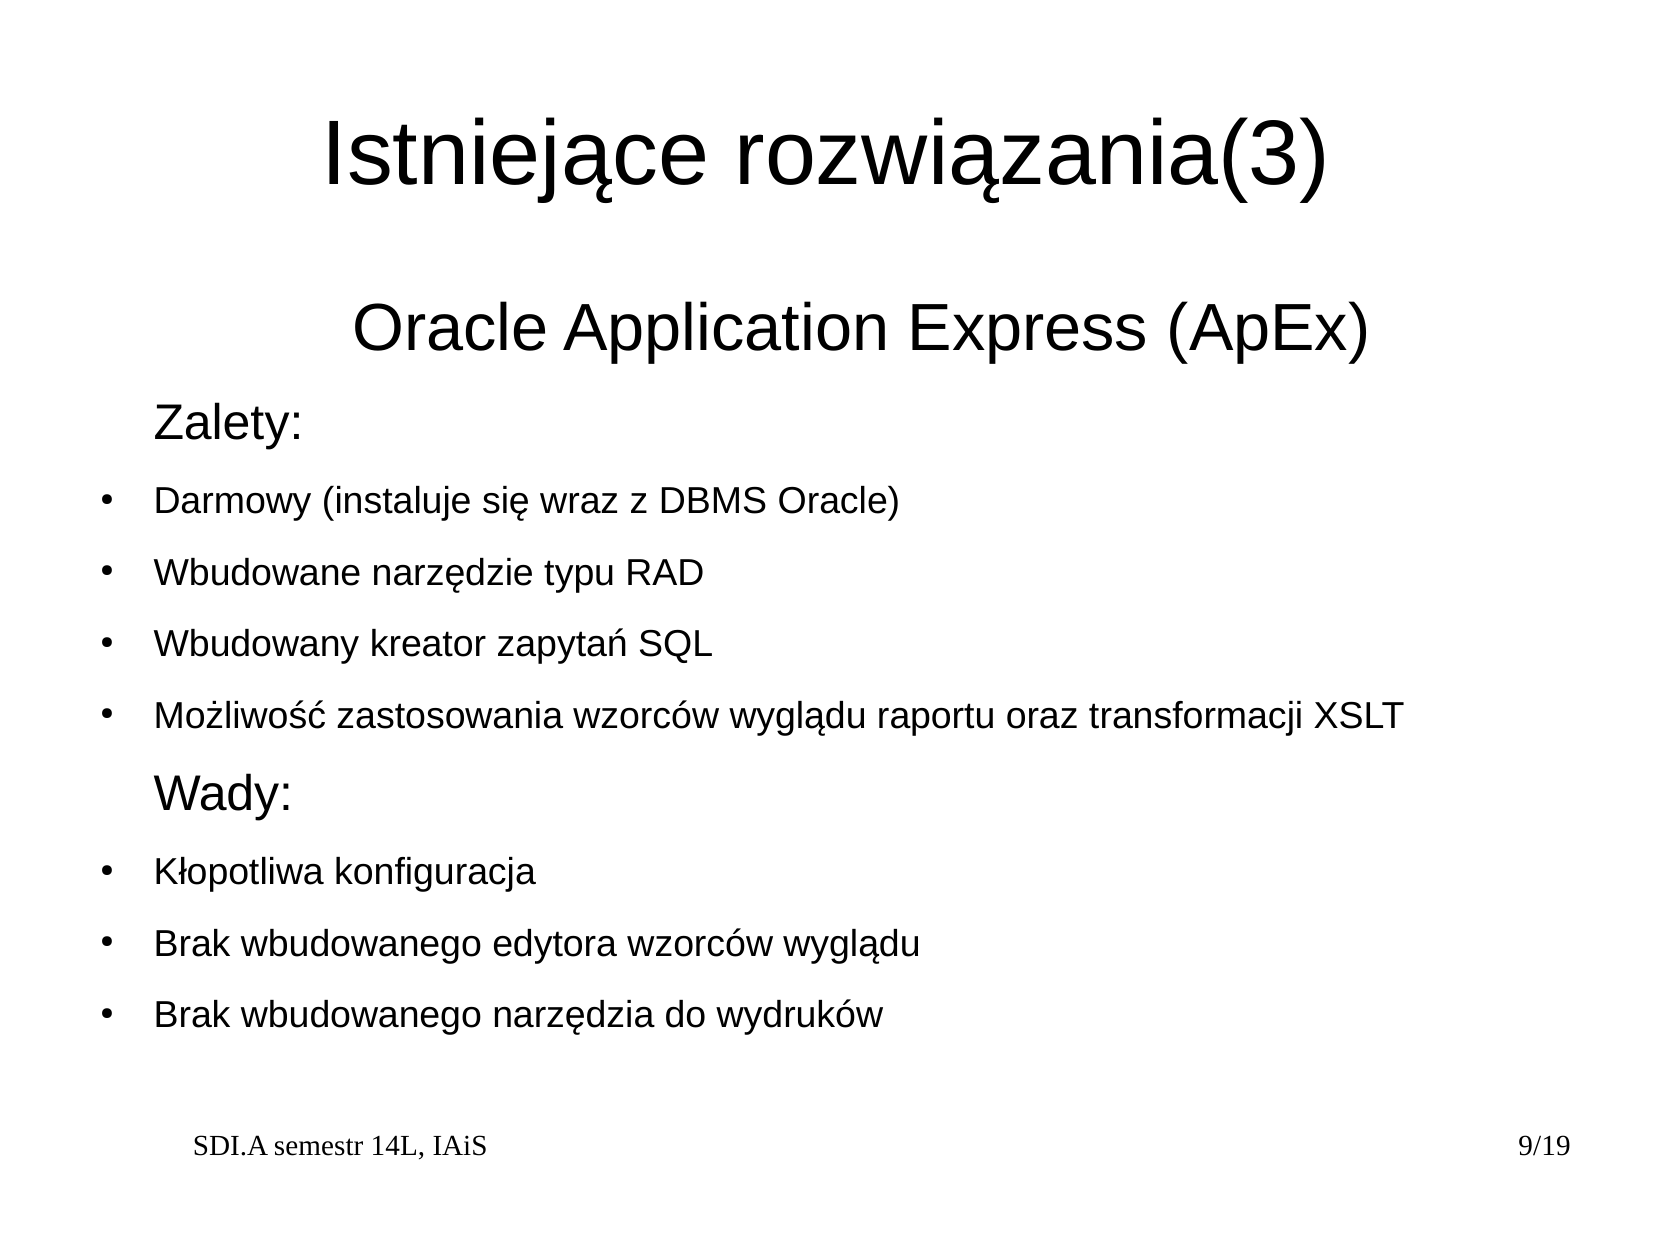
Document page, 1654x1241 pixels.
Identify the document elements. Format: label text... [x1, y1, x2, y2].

title Istniejące rozwiązania(3) [82, 49, 1571, 257]
list Oracle Application Express (ApEx) Zalety: Darmowy (instaluje się wraz z DBMS Oracle) Wbudowane narzędzie typu RAD Wbudowany kreator zapytań SQL Możliwość zastosowania wzorców wyglądu raportu oraz transformacji XSLT Wady: Kłopotliwa konfiguracja Brak wbudowanego edytora wzorców wyglądu Brak wbudowanego narzędzia do wydruków [82, 290, 1571, 1109]
